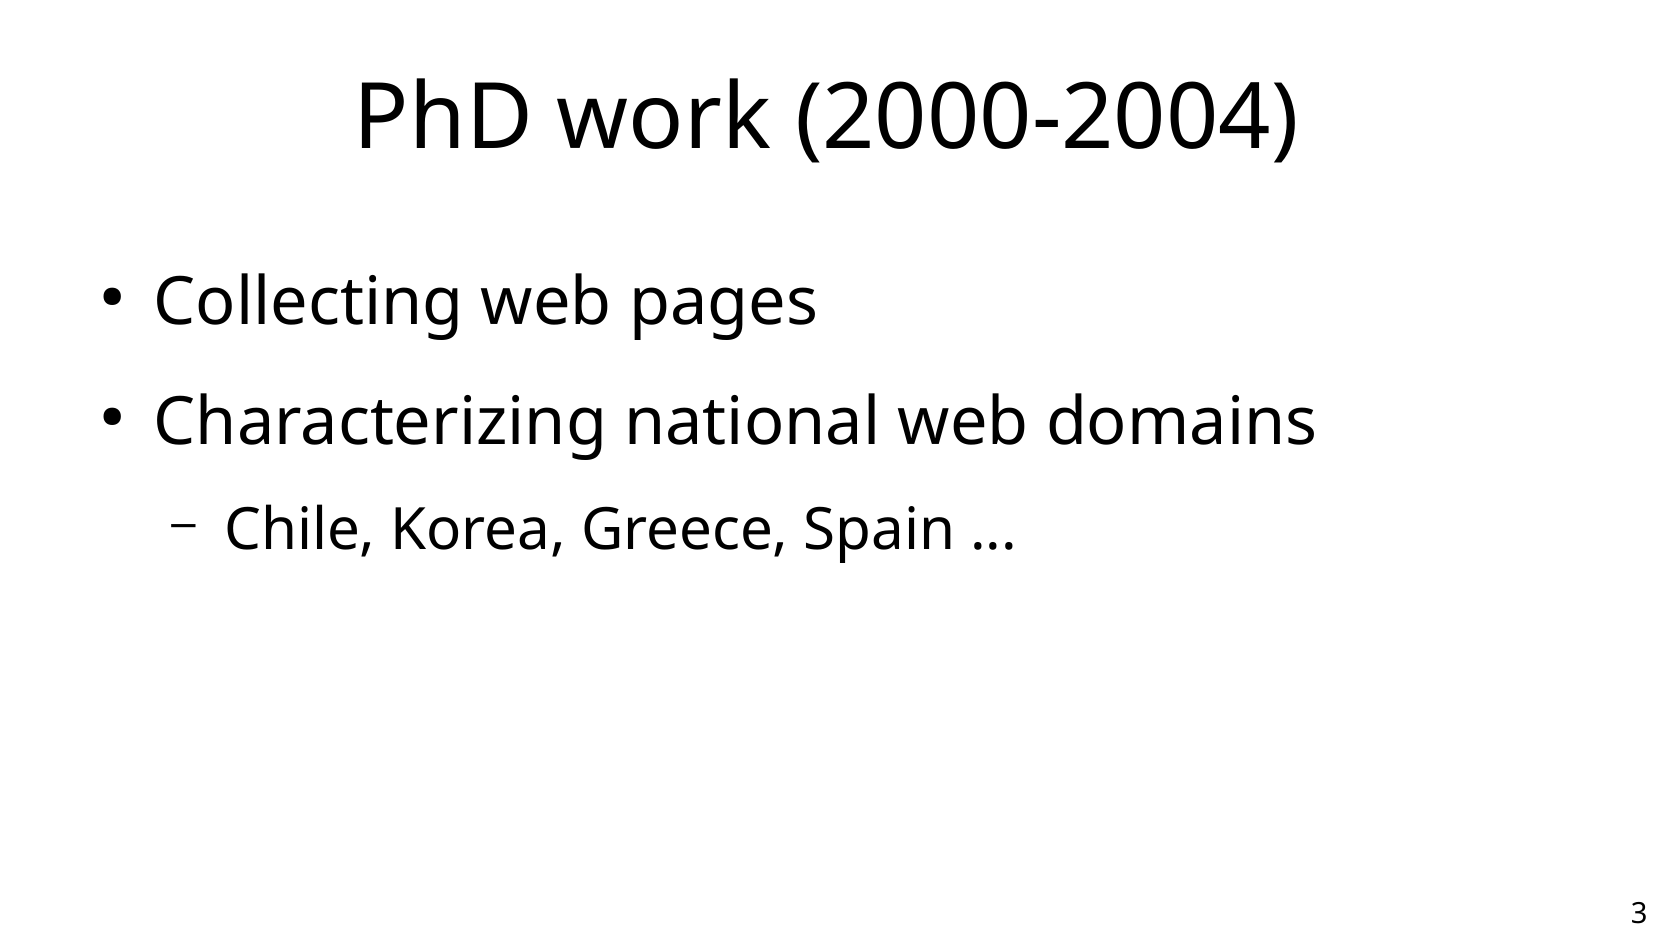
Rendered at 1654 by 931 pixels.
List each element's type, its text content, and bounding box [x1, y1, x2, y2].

list Collecting web pages Characterizing national web domains Chile, Korea, Greece, Spain ... [82, 253, 1571, 793]
title PhD work (2000-2004) [82, 1, 1571, 226]
